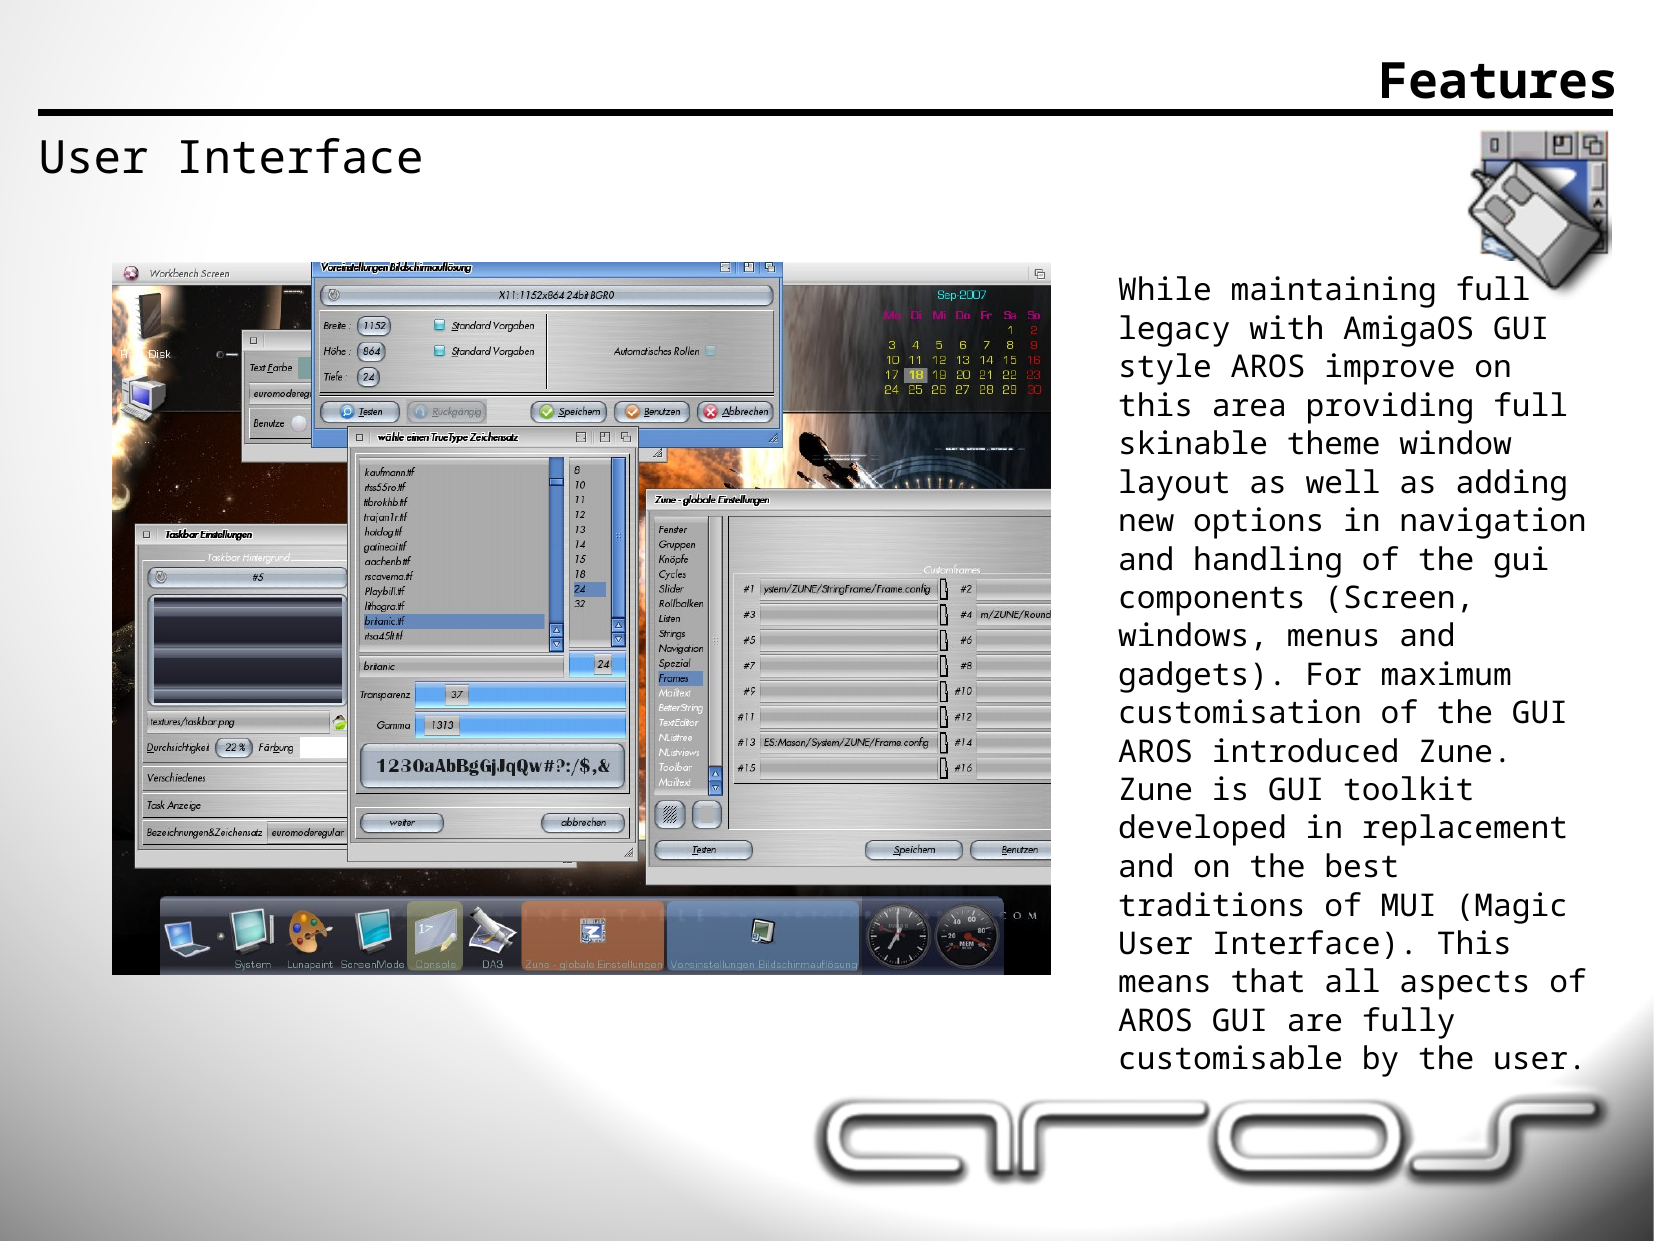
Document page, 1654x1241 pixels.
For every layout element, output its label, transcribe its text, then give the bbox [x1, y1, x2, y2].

text_box While maintaining full legacy with AmigaOS GUI style AROS improve on this area providing full skinable theme window layout as well as adding new options in navigation and handling of the gui components (Screen, windows, menus and gadgets). For maximum customisation of the GUI AROS introduced Zune. Zune is GUI toolkit developed in replacement and on the best traditions of MUI (Magic User Interface). This means that all aspects of AROS GUI are fully customisable by the user. [1103, 262, 1613, 1050]
picture [0, 0, 1654, 1241]
text_box User Interface [23, 116, 439, 178]
text_box Features [1363, 37, 1637, 103]
